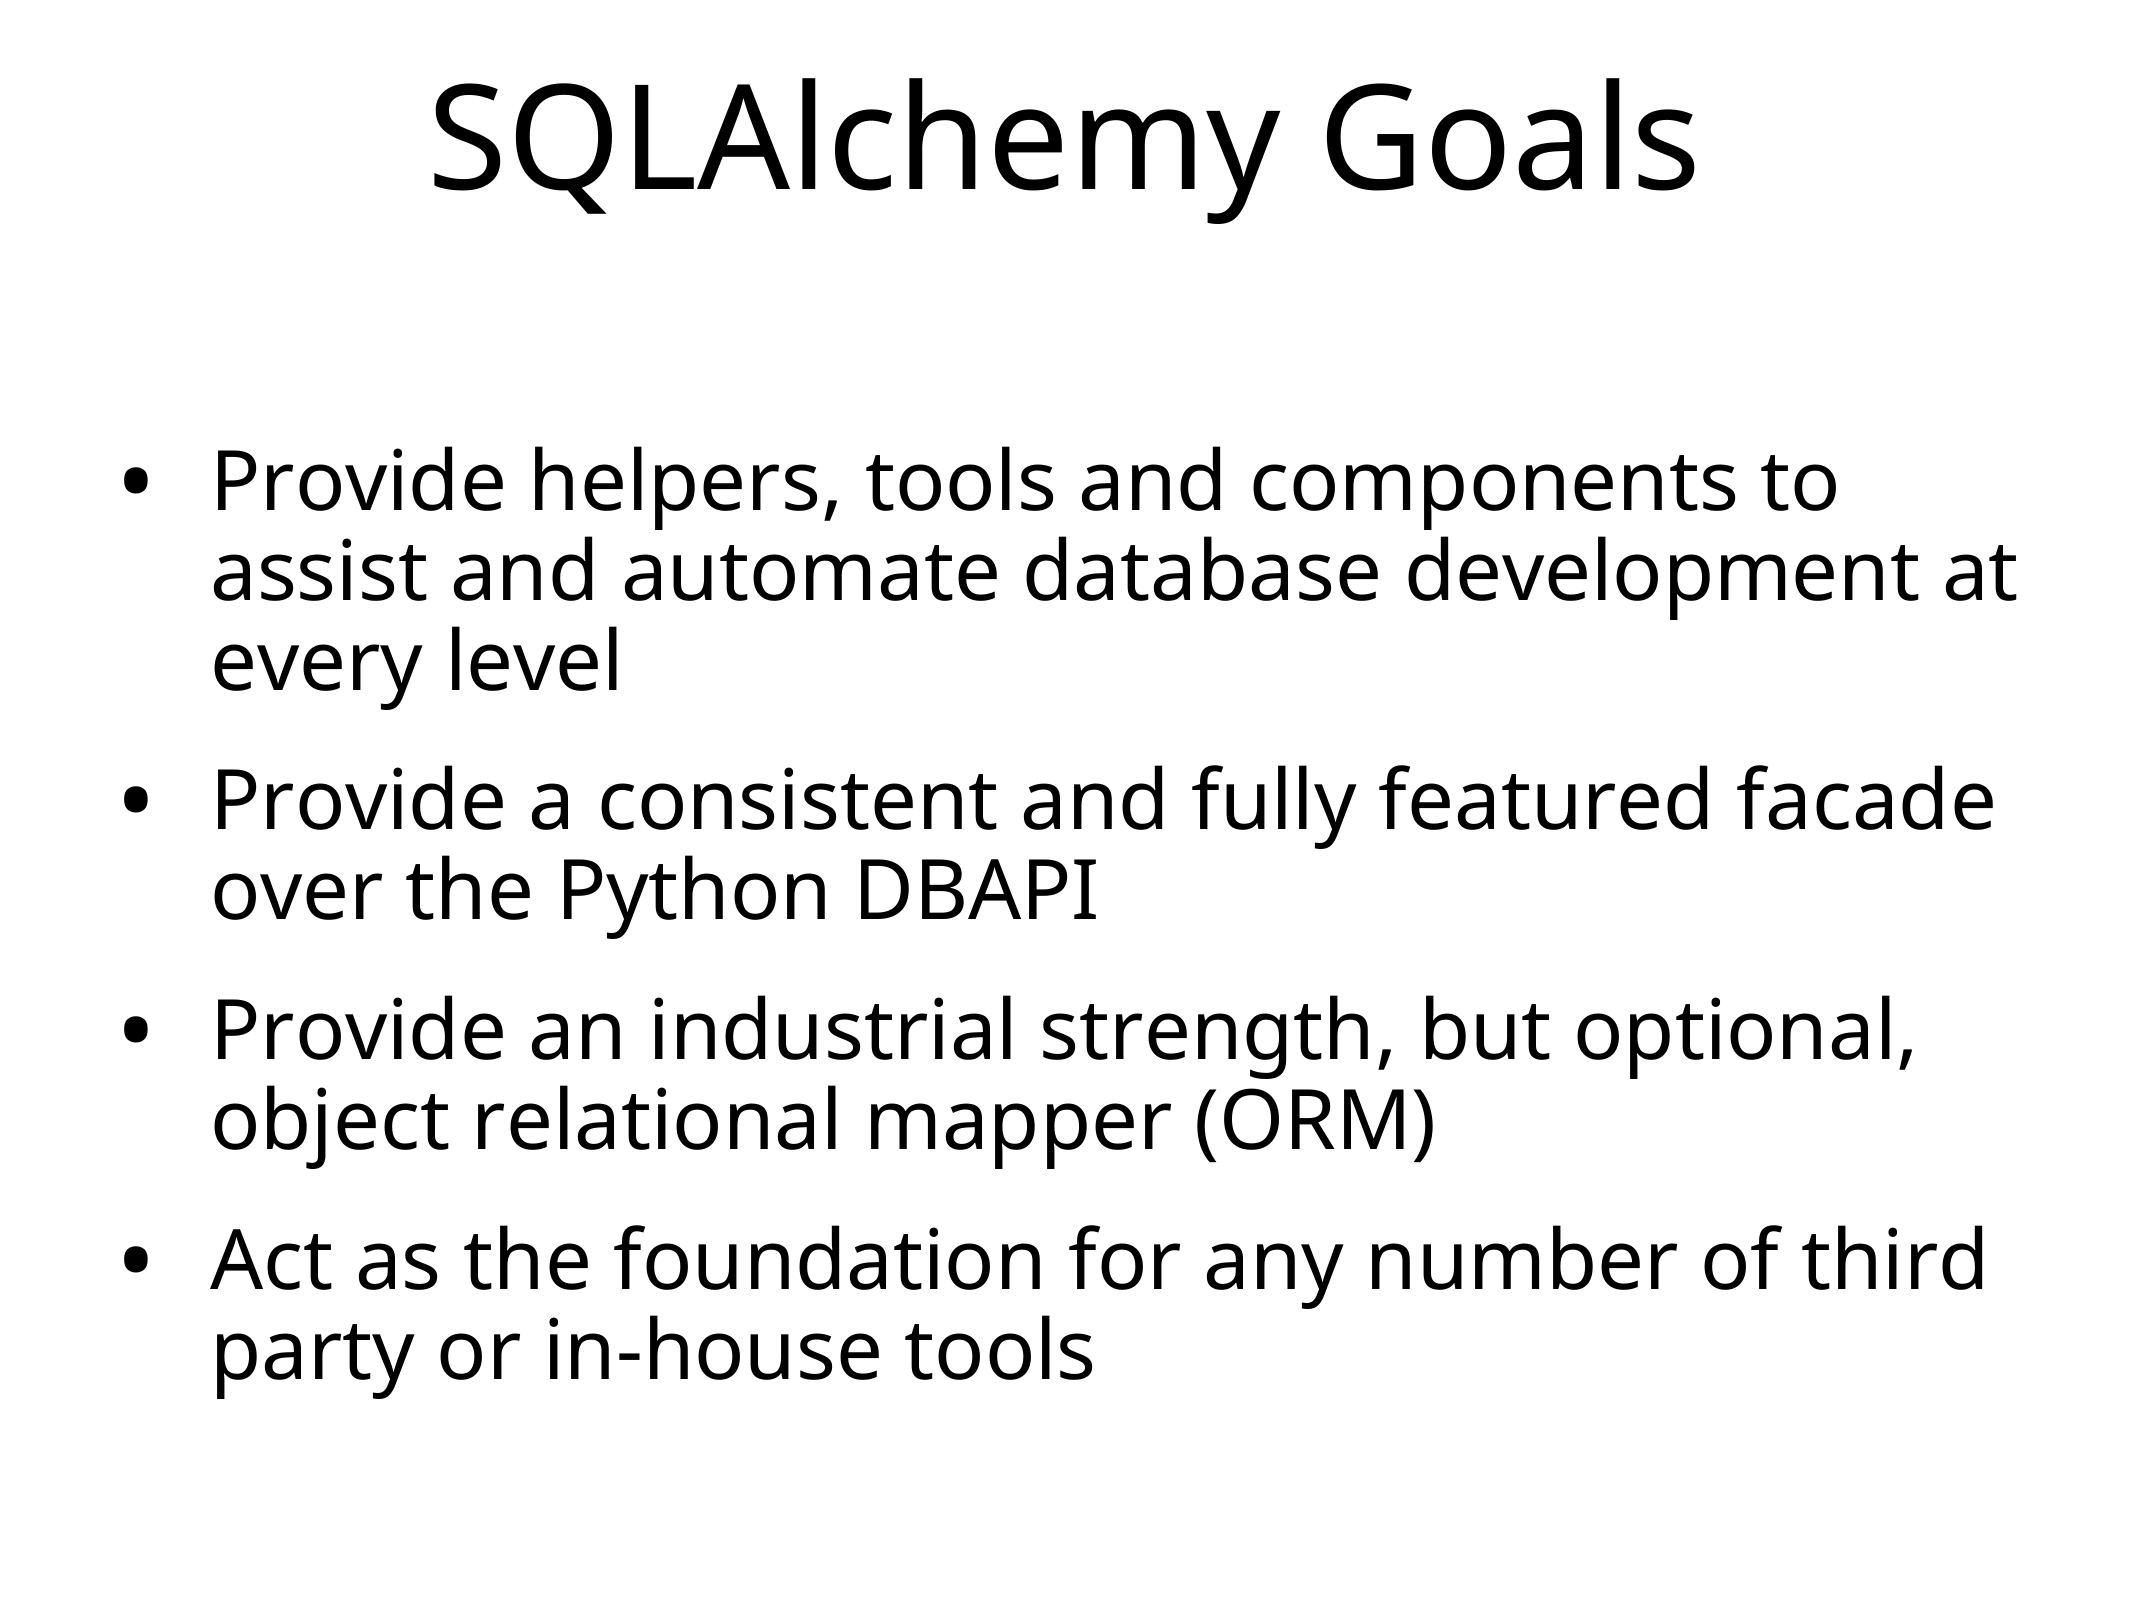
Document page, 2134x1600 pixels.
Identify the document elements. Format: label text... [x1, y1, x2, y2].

list Provide helpers, tools and components to assist and automate database development at every level Provide a consistent and fully featured facade over the Python DBAPI Provide an industrial strength, but optional, object relational mapper (ORM) Act as the foundation for any number of third party or in-house tools [56, 281, 2065, 1555]
title SQLAlchemy Goals [60, 41, 2069, 244]
